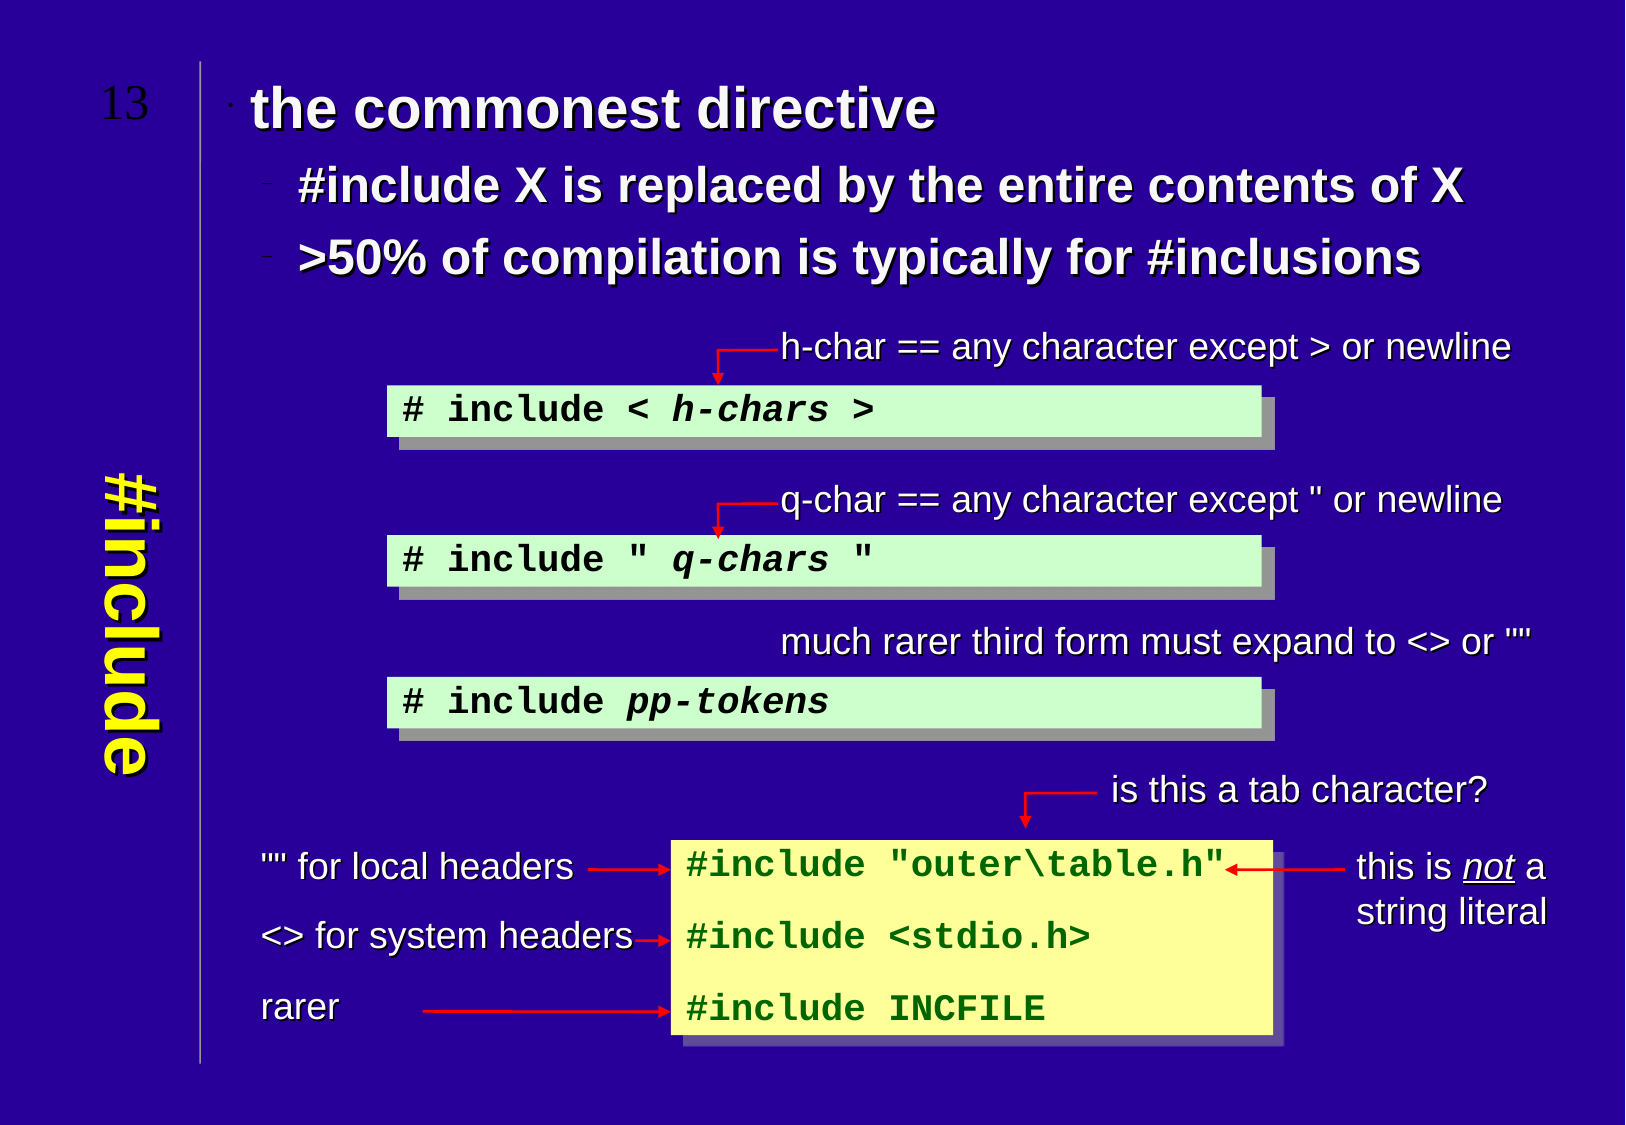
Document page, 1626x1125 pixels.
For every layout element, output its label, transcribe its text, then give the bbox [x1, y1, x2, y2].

text_box <> for system headers [245, 903, 718, 965]
text_box q-char == any character except " or newline [765, 467, 1593, 528]
text_box h-char == any character except > or newline [765, 314, 1593, 375]
list the commonest directive #include X is replaced by the entire contents of X >50% of compilation is typically for #inclusions [212, 62, 1550, 1063]
title #include [50, 187, 188, 1063]
text_box "" for local headers [245, 834, 718, 895]
text_box rarer [245, 974, 718, 1035]
text_box # include < h-chars > [387, 385, 1262, 437]
text_box # include " q-chars " [387, 535, 1262, 587]
text_box much rarer third form must expand to <> or "" [765, 609, 1593, 671]
text_box #include "outer\table.h" #include <stdio.h> #include INCFILE [670, 840, 1274, 1036]
text_box this is not a string literal [1341, 834, 1625, 940]
text_box # include pp-tokens [387, 676, 1262, 729]
text_box is this a tab character? [1096, 757, 1569, 818]
